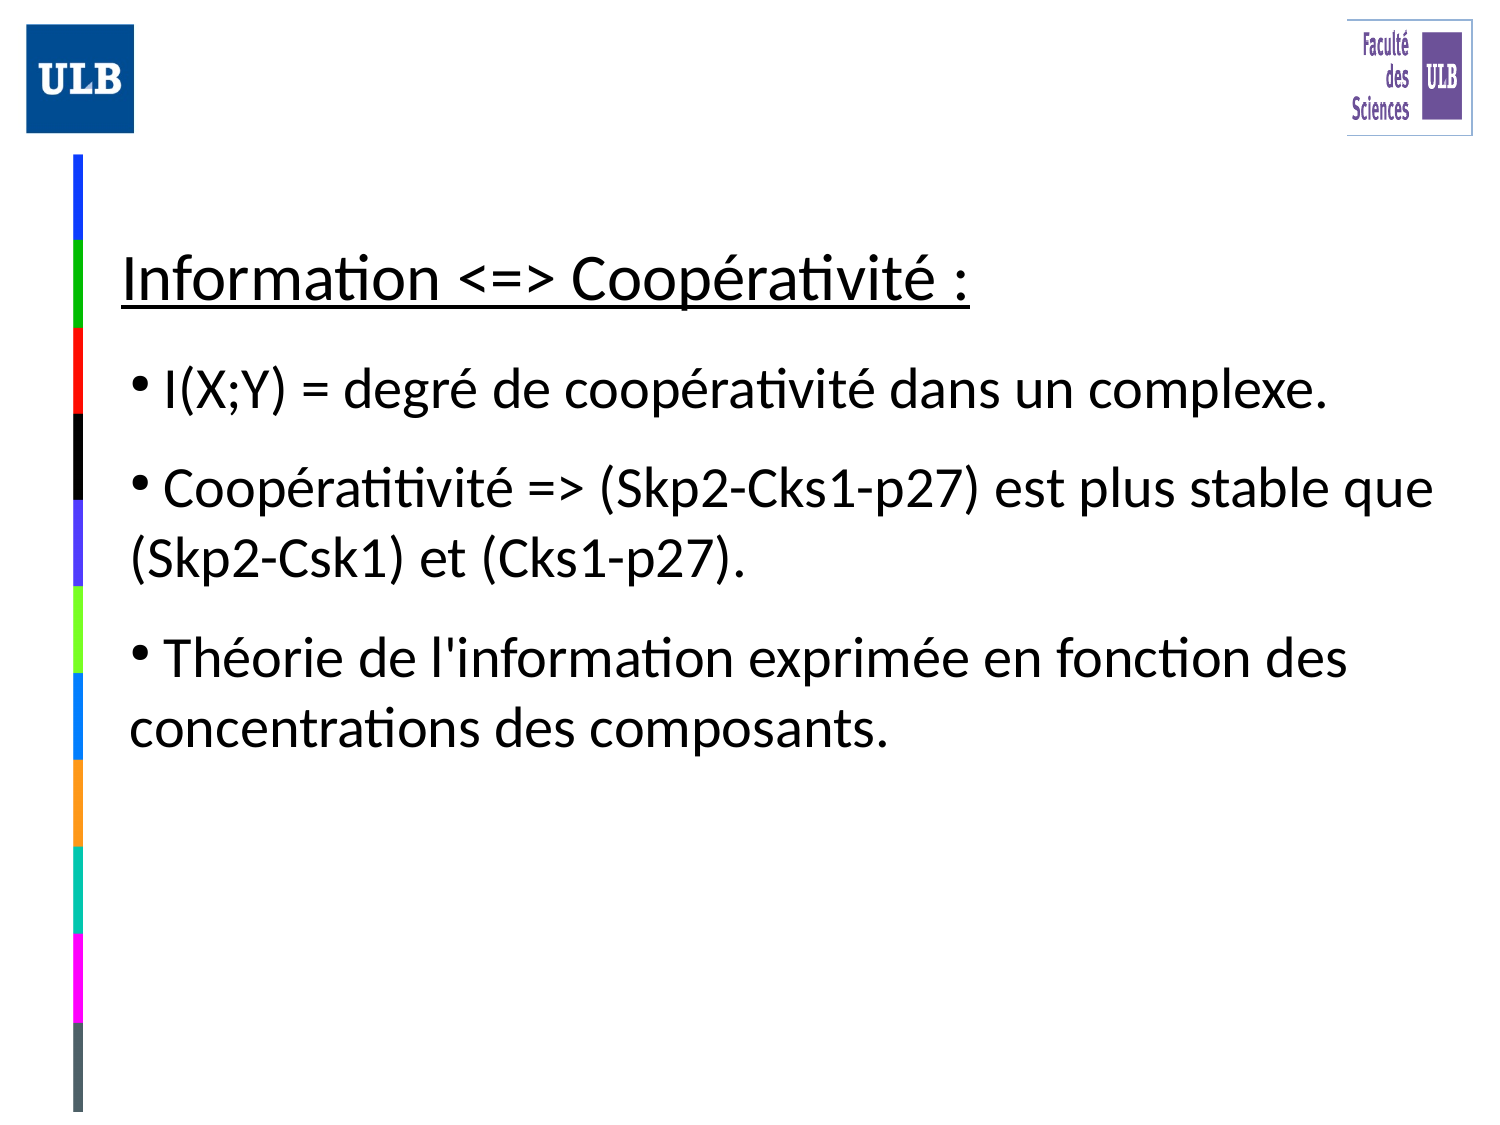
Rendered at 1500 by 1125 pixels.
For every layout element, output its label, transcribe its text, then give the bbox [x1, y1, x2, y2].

title Information <=> Coopérativité : [106, 153, 1382, 395]
picture [1345, 21, 1471, 135]
picture [7, 24, 142, 143]
picture [74, 155, 83, 1111]
subtitle I(X;Y) = degré de coopérativité dans un complexe. Coopératitivité => (Skp2-Cks1-p27) est plus stable que (Skp2-Csk1) et (Cks1-p27). Théorie de l'information exprimée en fonction des concentrations des composants. [129, 349, 1465, 1087]
